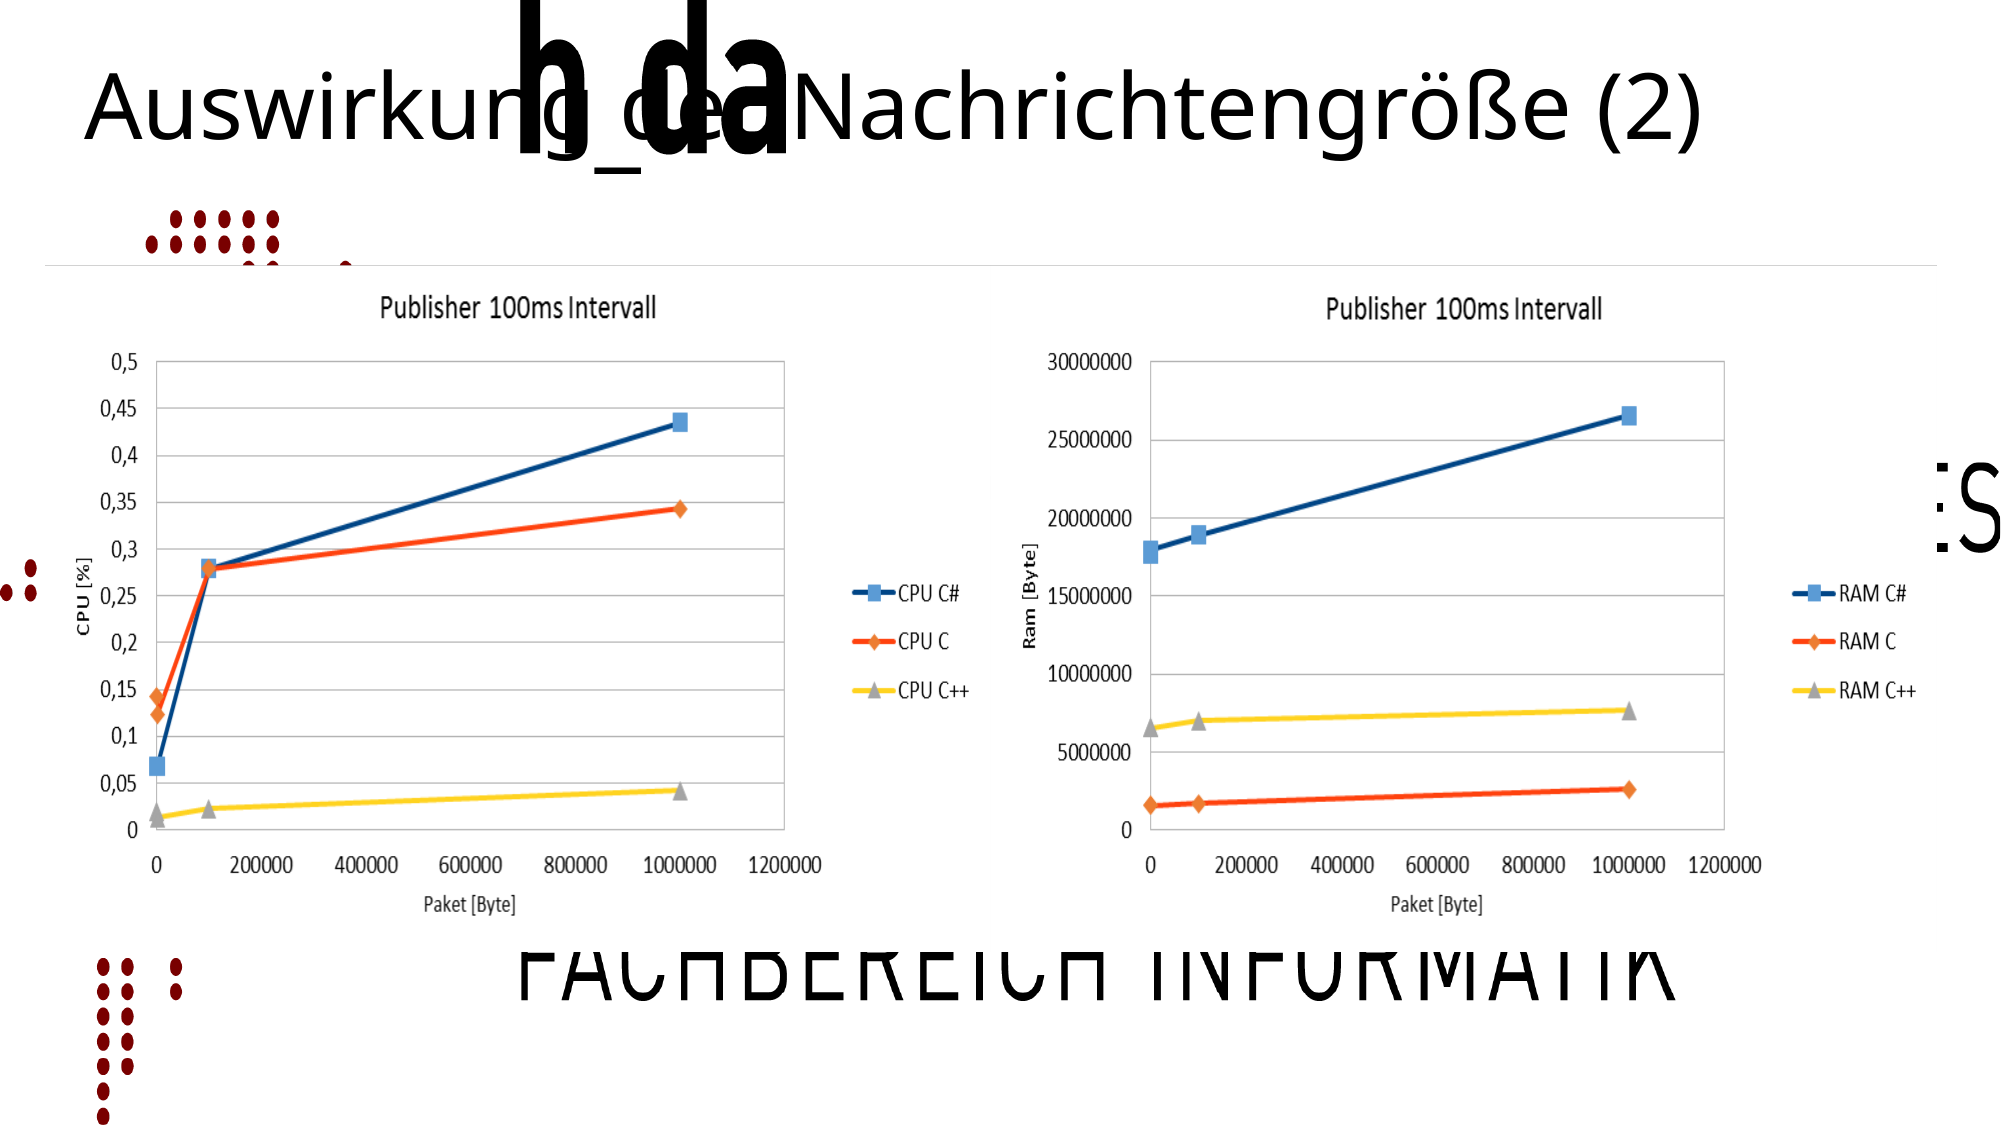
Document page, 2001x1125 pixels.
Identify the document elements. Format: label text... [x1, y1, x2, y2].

picture [45, 264, 1938, 952]
title Auswirkung der Nachrichtengröße (2) [69, 0, 1795, 219]
